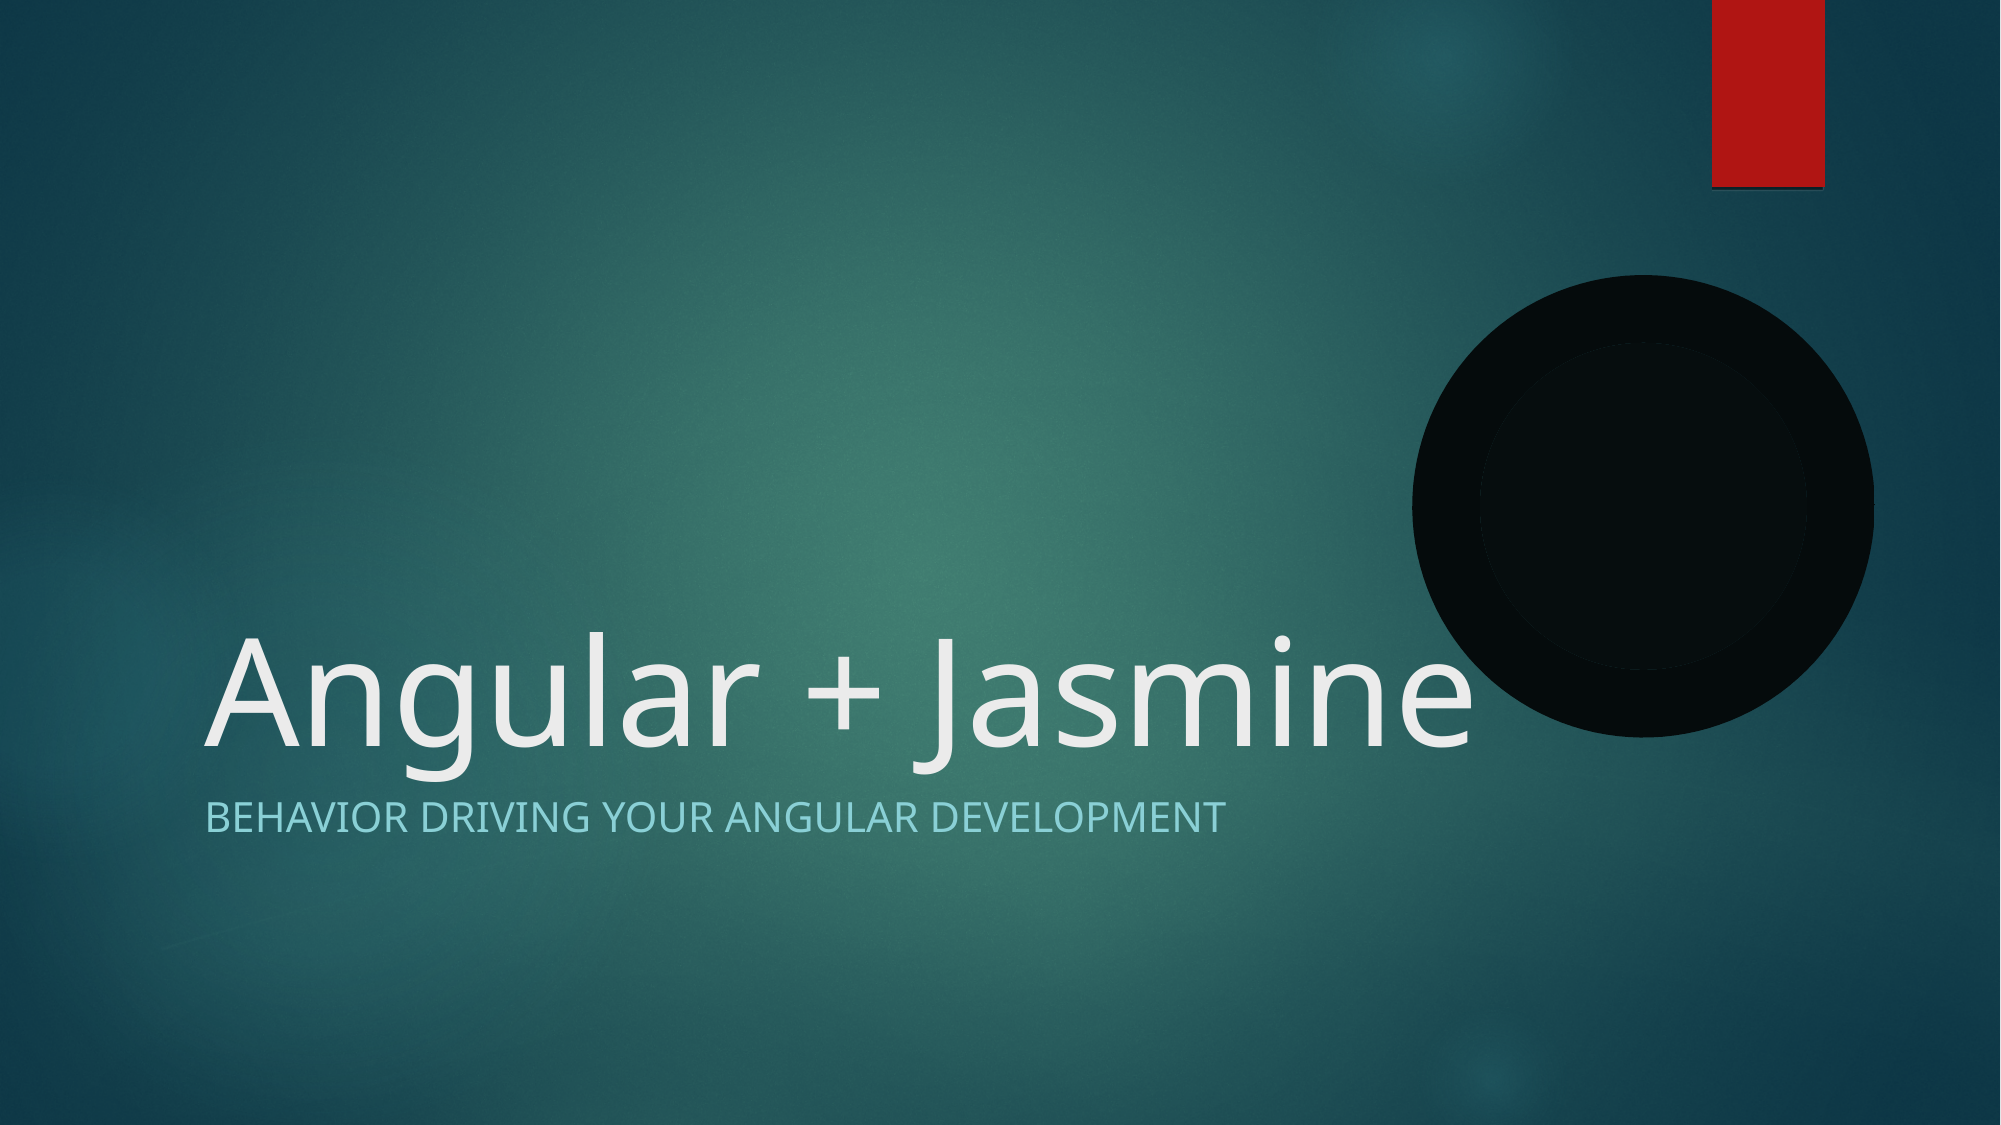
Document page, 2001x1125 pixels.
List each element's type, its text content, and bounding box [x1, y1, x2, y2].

subtitle Behavior Driving Your Angular Development [189, 783, 1638, 926]
title Angular + Jasmine [189, 237, 1638, 783]
